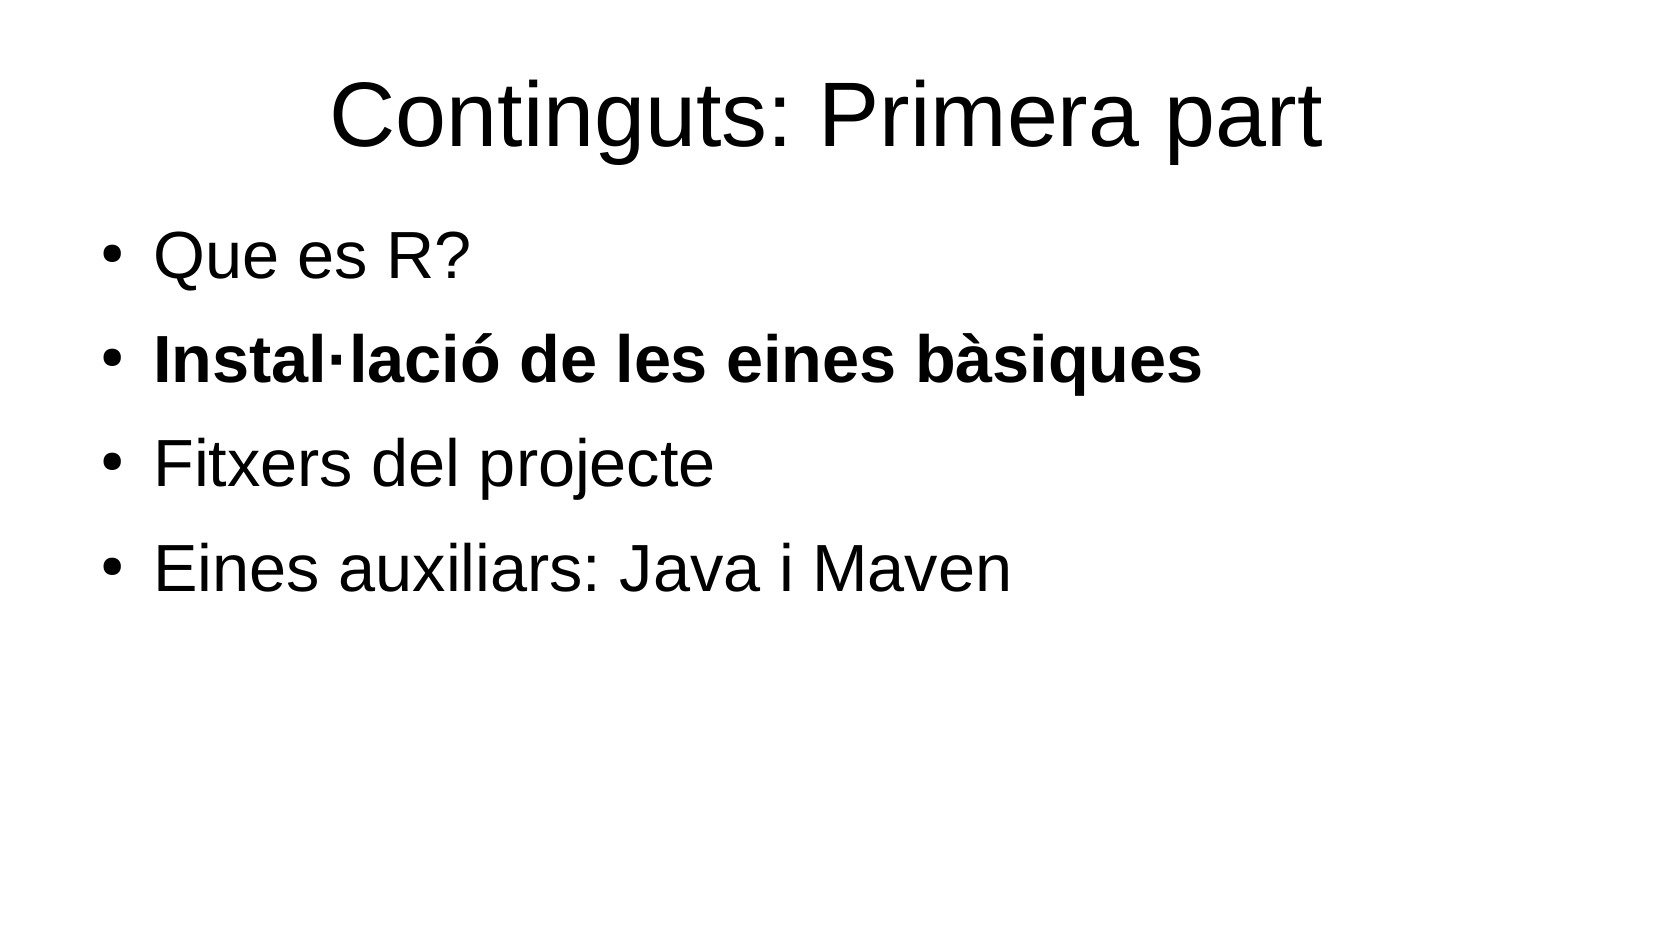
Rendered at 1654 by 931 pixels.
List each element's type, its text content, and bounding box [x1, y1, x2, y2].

list Que es R? Instal·lació de les eines bàsiques Fitxers del projecte Eines auxiliars: Java i Maven [82, 217, 1571, 758]
title Continguts: Primera part [82, 37, 1571, 193]
